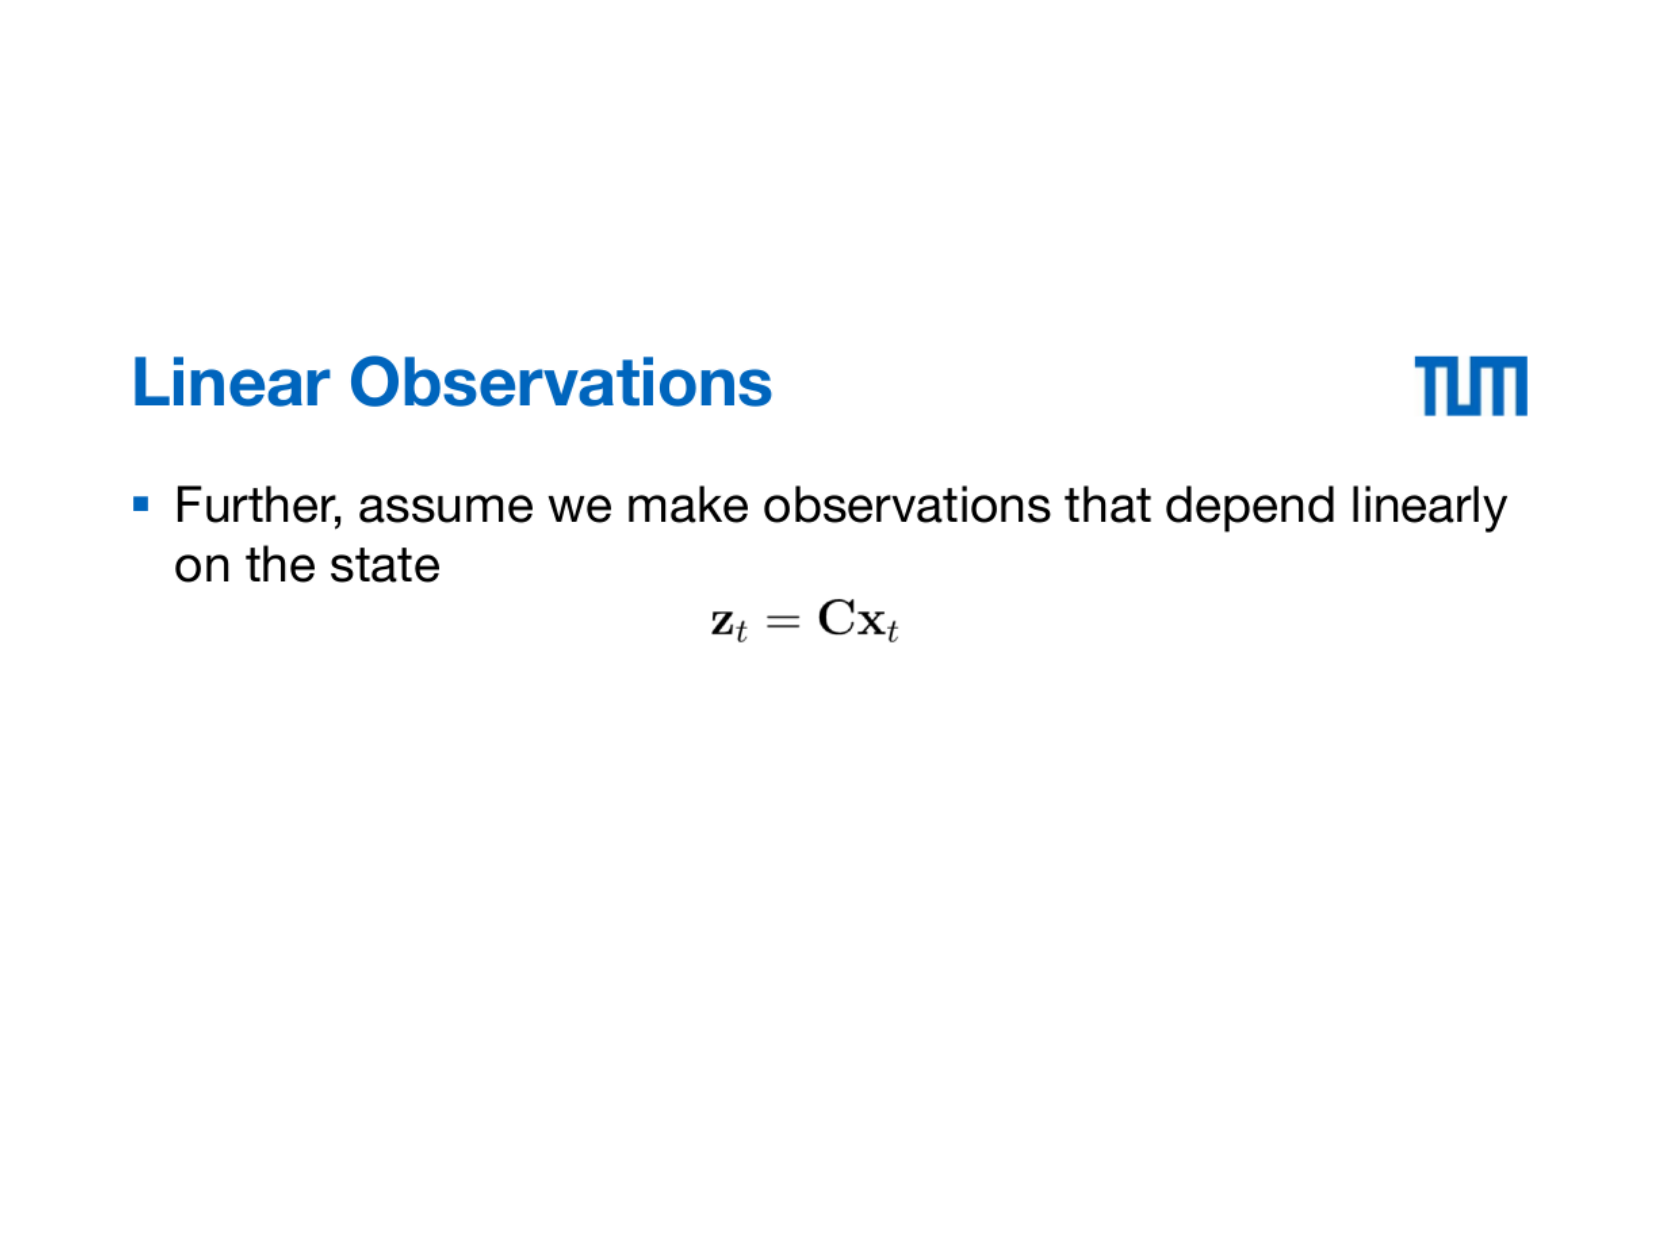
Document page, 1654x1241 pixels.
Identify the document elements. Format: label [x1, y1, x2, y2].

picture [82, 327, 1571, 973]
